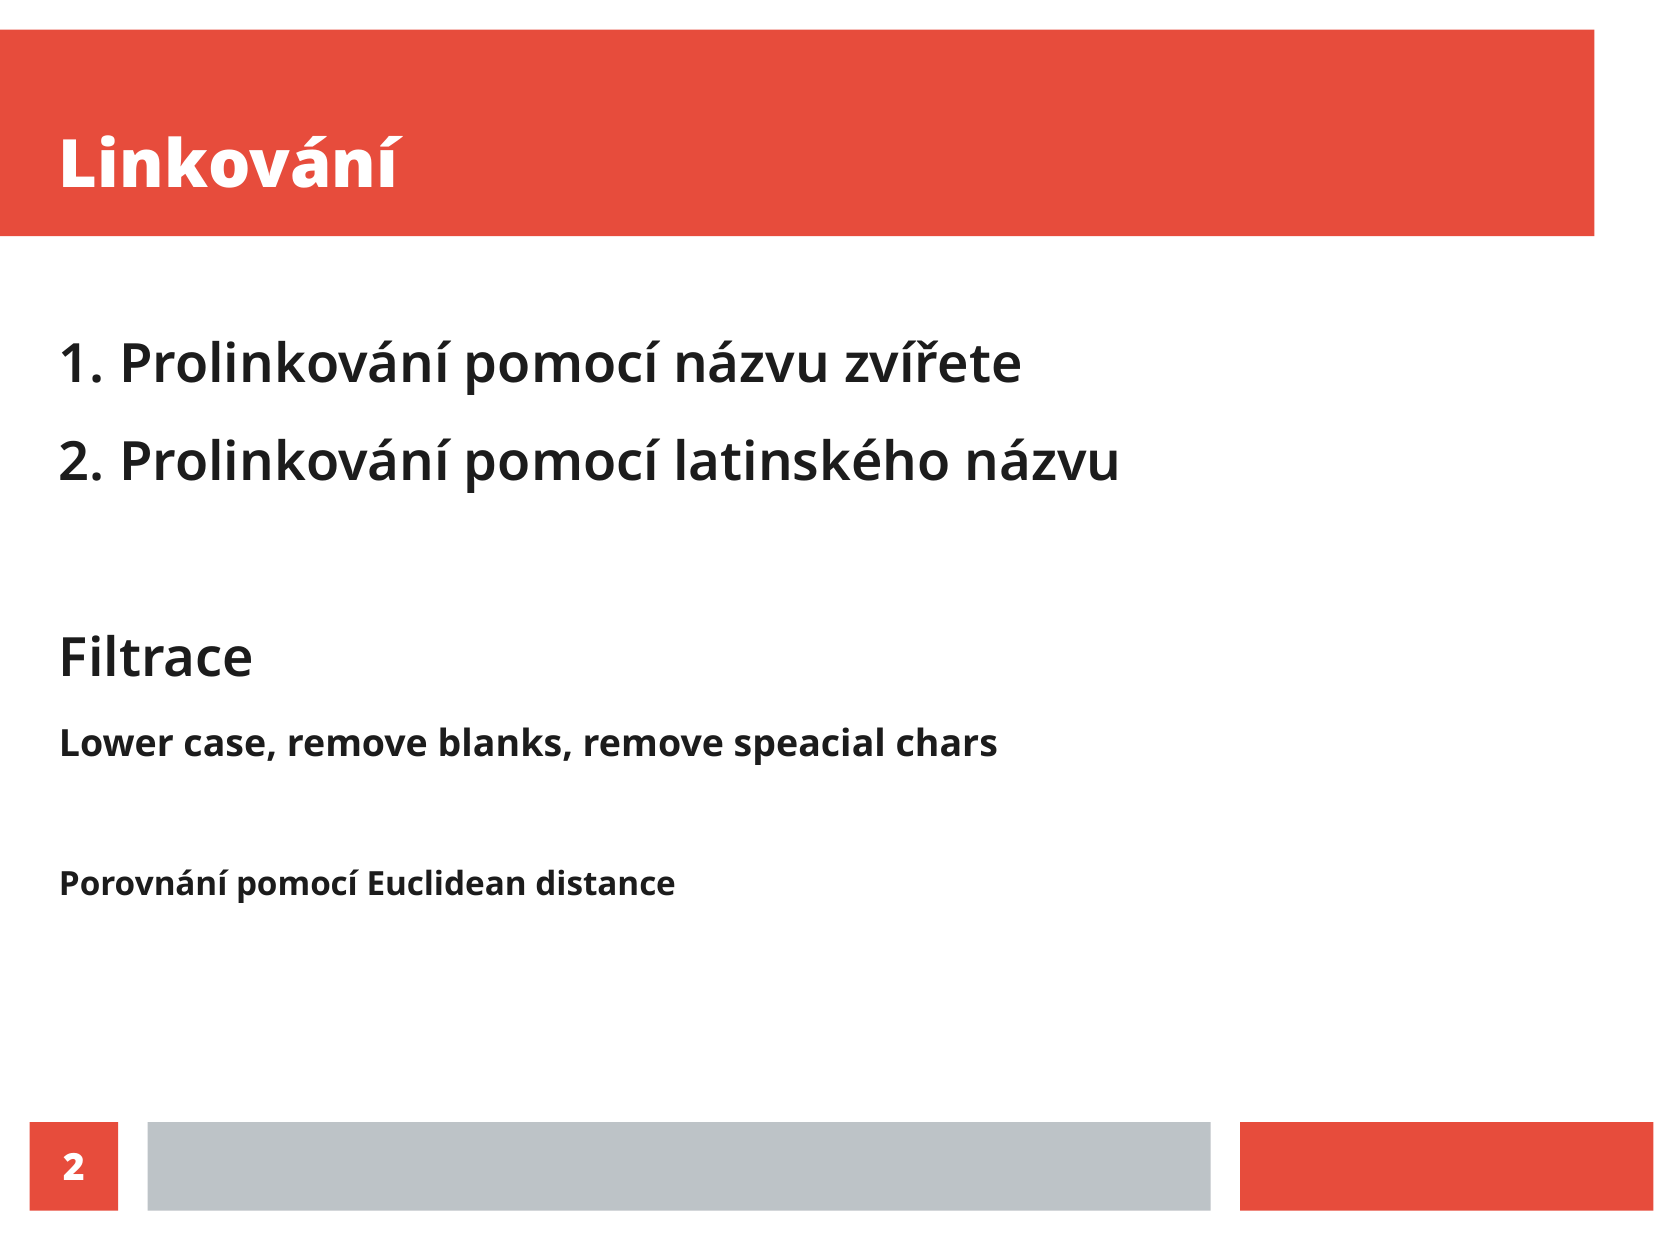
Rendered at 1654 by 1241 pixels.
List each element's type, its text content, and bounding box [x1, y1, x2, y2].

title Linkování [59, 59, 1595, 207]
list 1. Prolinkování pomocí názvu zvířete 2. Prolinkování pomocí latinského názvu Filtrace Lower case, remove blanks, remove speacial chars Porovnání pomocí Euclidean distance [59, 324, 1565, 1093]
